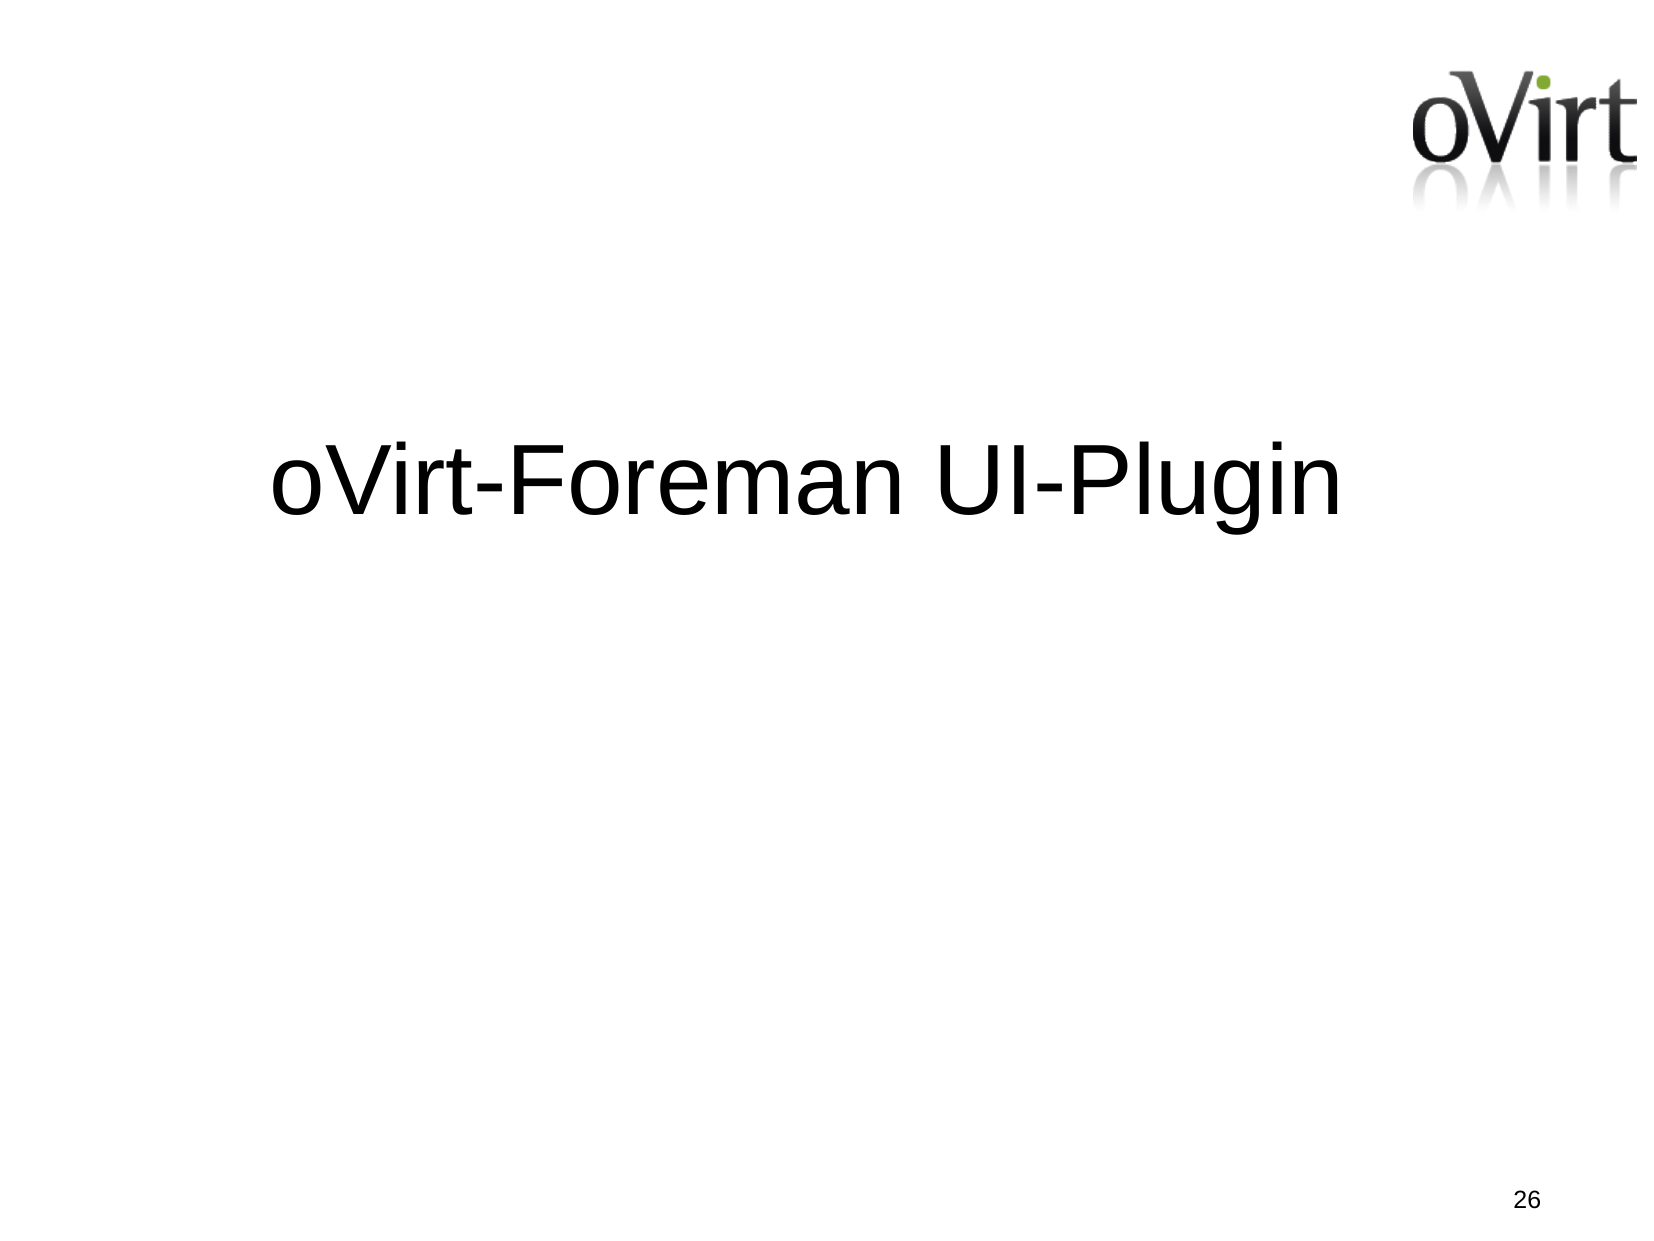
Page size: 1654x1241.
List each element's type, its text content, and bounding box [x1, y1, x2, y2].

list oVirt-Foreman UI-Plugin [27, 199, 1517, 993]
picture [1413, 63, 1637, 212]
